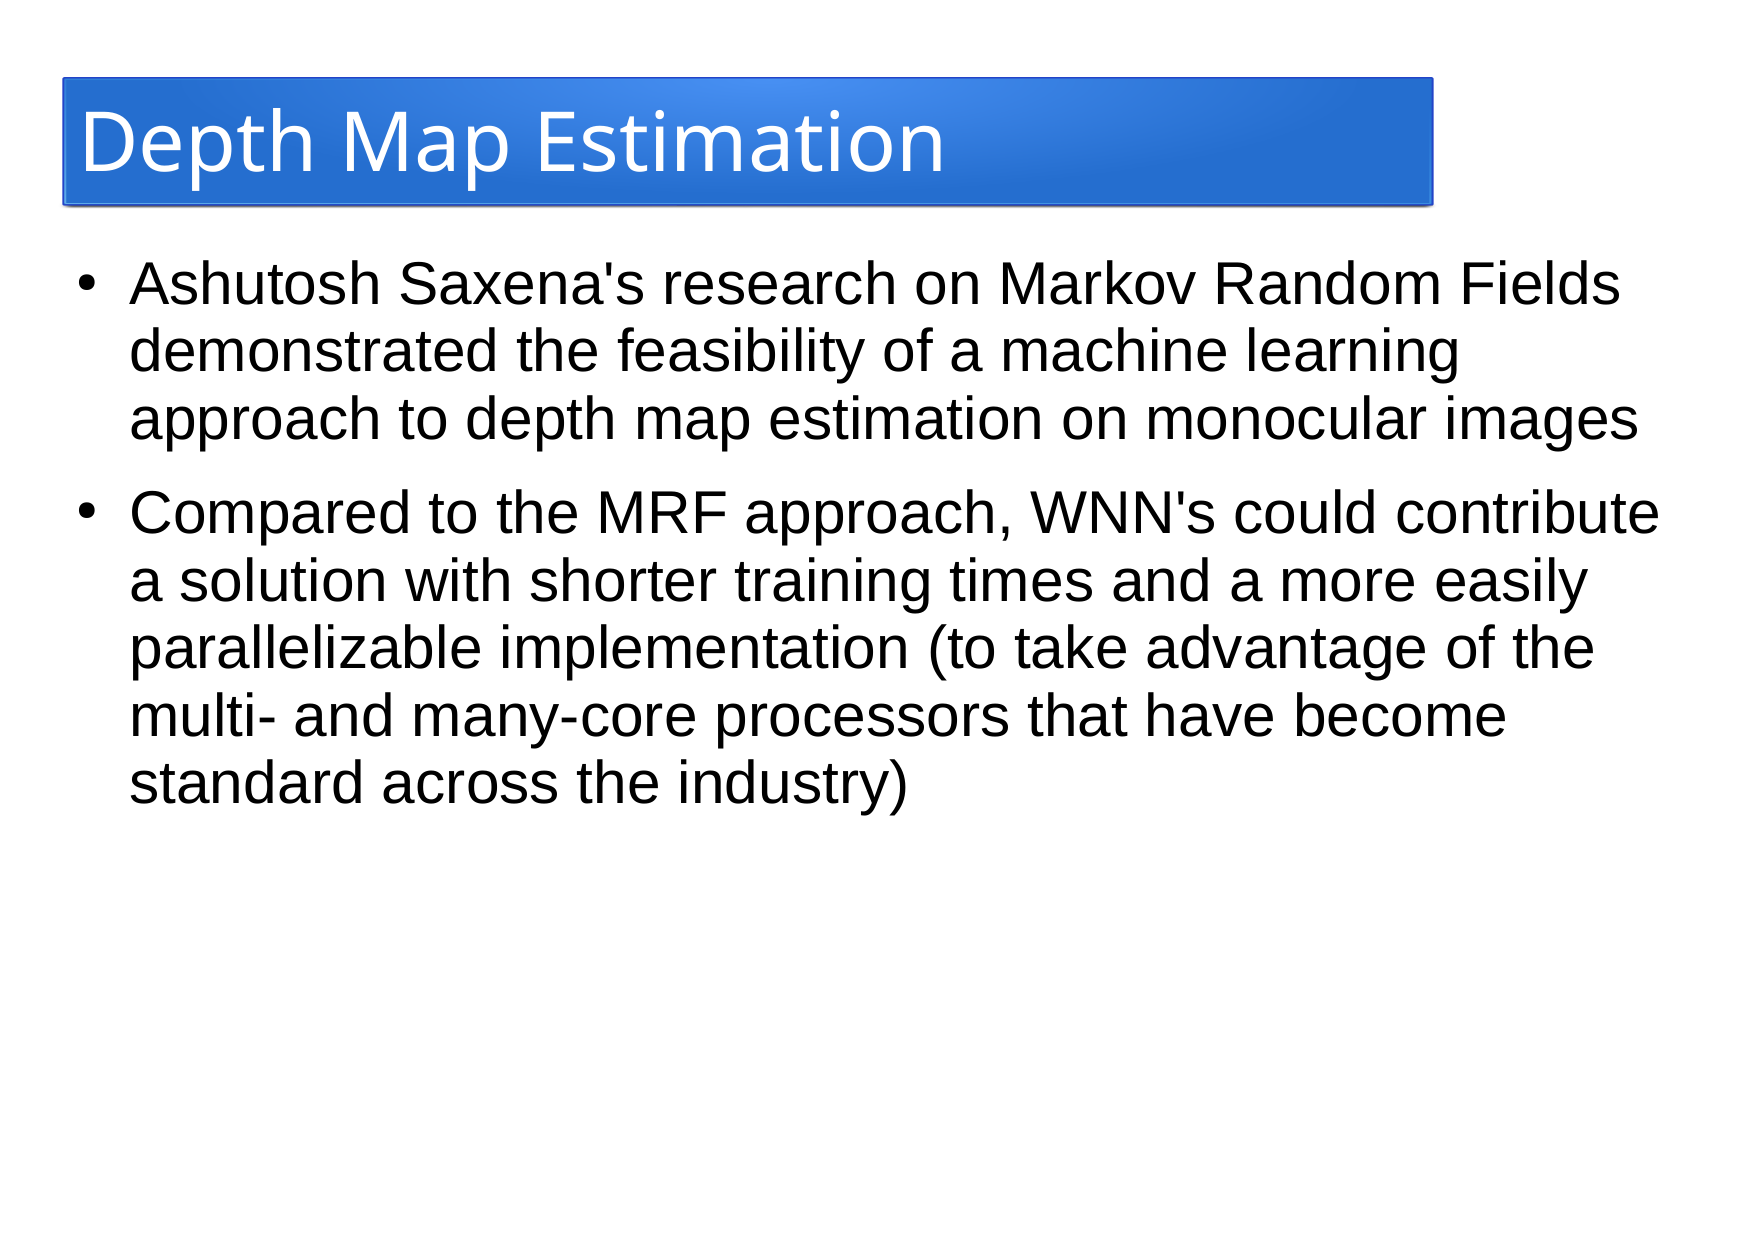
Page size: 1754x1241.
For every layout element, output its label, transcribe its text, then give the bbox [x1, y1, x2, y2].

picture [58, 77, 1439, 209]
list Ashutosh Saxena's research on Markov Random Fields demonstrated the feasibility of a machine learning approach to depth map estimation on monocular images Compared to the MRF approach, WNN's could contribute a solution with shorter training times and a more easily parallelizable implementation (to take advantage of the multi- and many-core processors that have become standard across the industry) [58, 249, 1696, 901]
title Depth Map Estimation [78, 80, 1429, 198]
